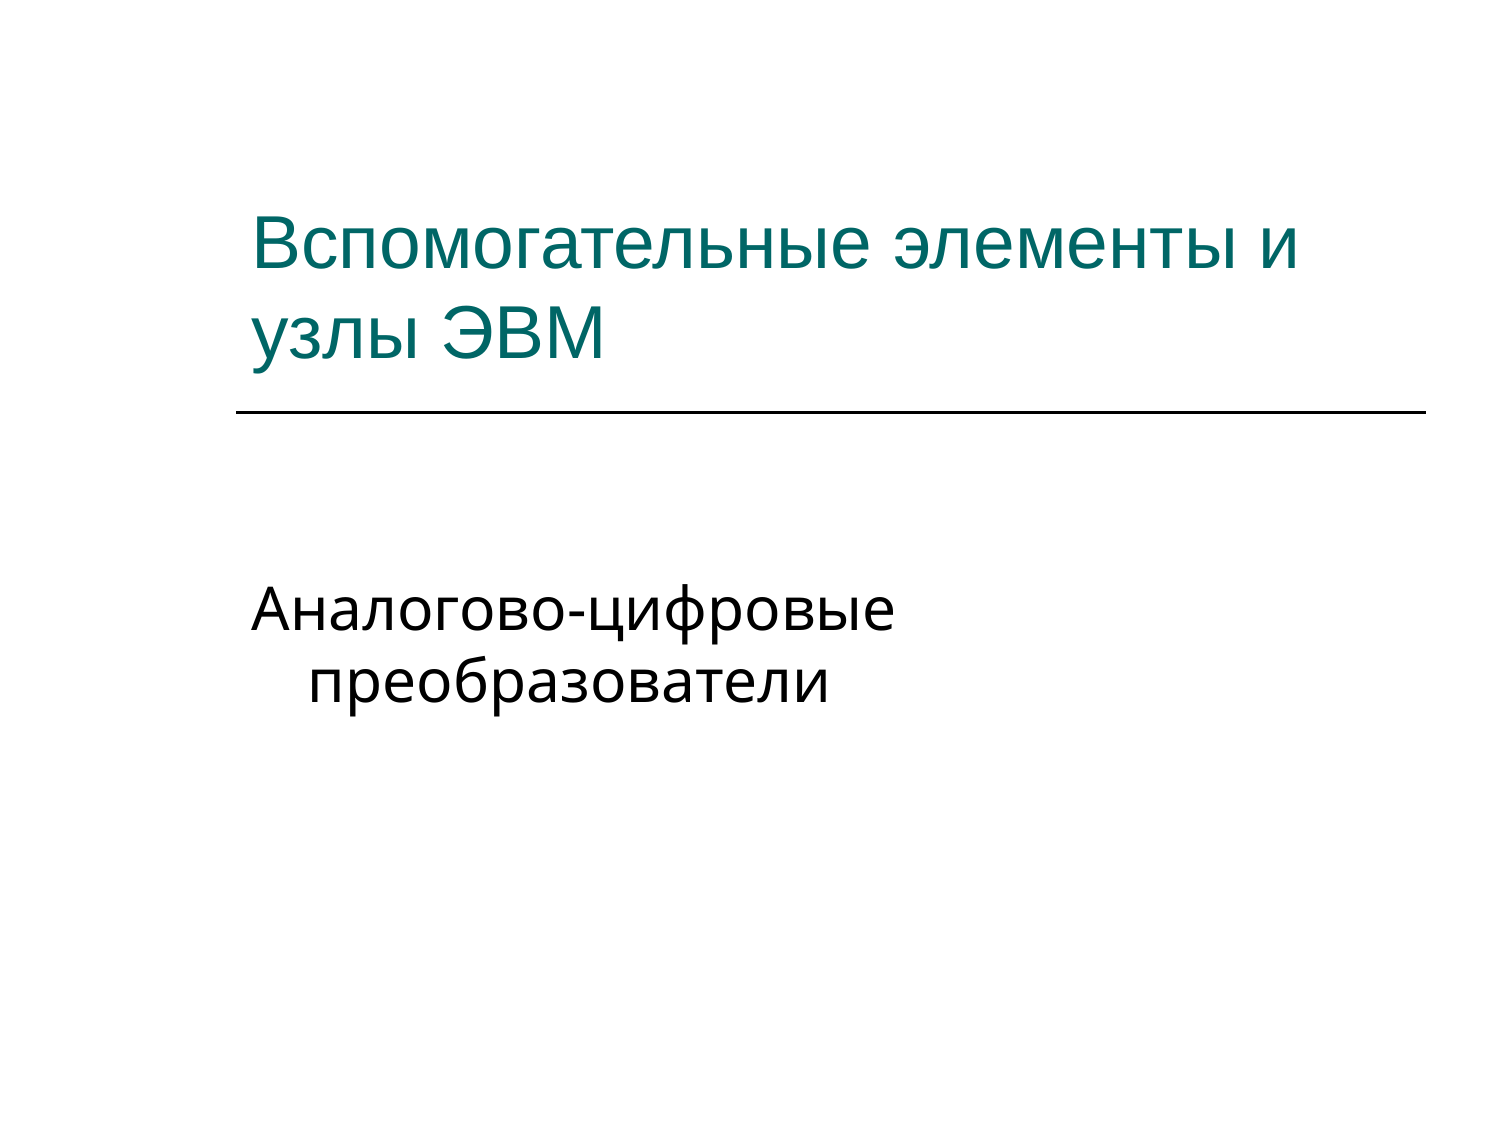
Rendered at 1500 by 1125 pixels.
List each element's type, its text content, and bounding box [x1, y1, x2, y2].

title Вспомогательные элементы и узлы ЭВМ [236, 186, 1425, 372]
text_box Аналогово-цифровые преобразователи [236, 562, 1425, 850]
